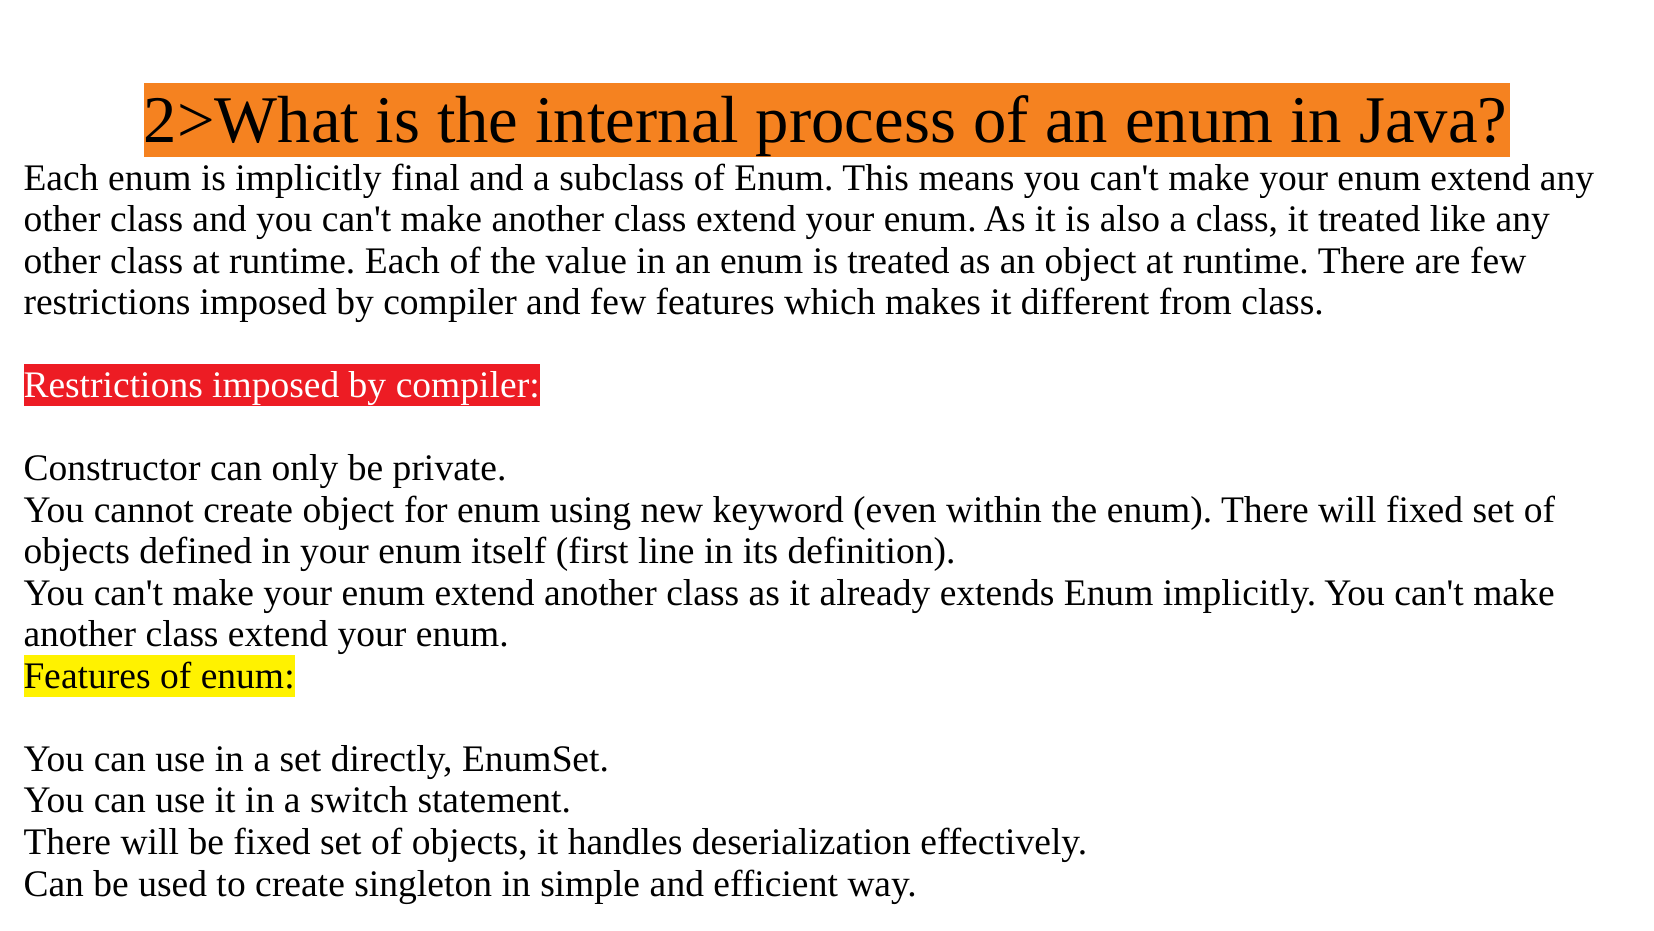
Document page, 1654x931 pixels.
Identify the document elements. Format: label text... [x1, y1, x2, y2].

subtitle 2>What is the internal process of an enum in Java? Each enum is implicitly final and a subclass of Enum. This means you can't make your enum extend any other class and you can't make another class extend your enum. As it is also a class, it treated like any other class at runtime. Each of the value in an enum is treated as an object at runtime. There are few restrictions imposed by compiler and few features which makes it different from class. Restrictions imposed by compiler: Constructor can only be private. You cannot create object for enum using new keyword (even within the enum). There will fixed set of objects defined in your enum itself (first line in its definition). You can't make your enum extend another class as it already extends Enum implicitly. You can't make another class extend your enum. Features of enum: You can use in a set directly, EnumSet. You can use it in a switch statement. There will be fixed set of objects, it handles deserialization effectively. Can be used to create singleton in simple and efficient way. [23, 82, 1630, 931]
